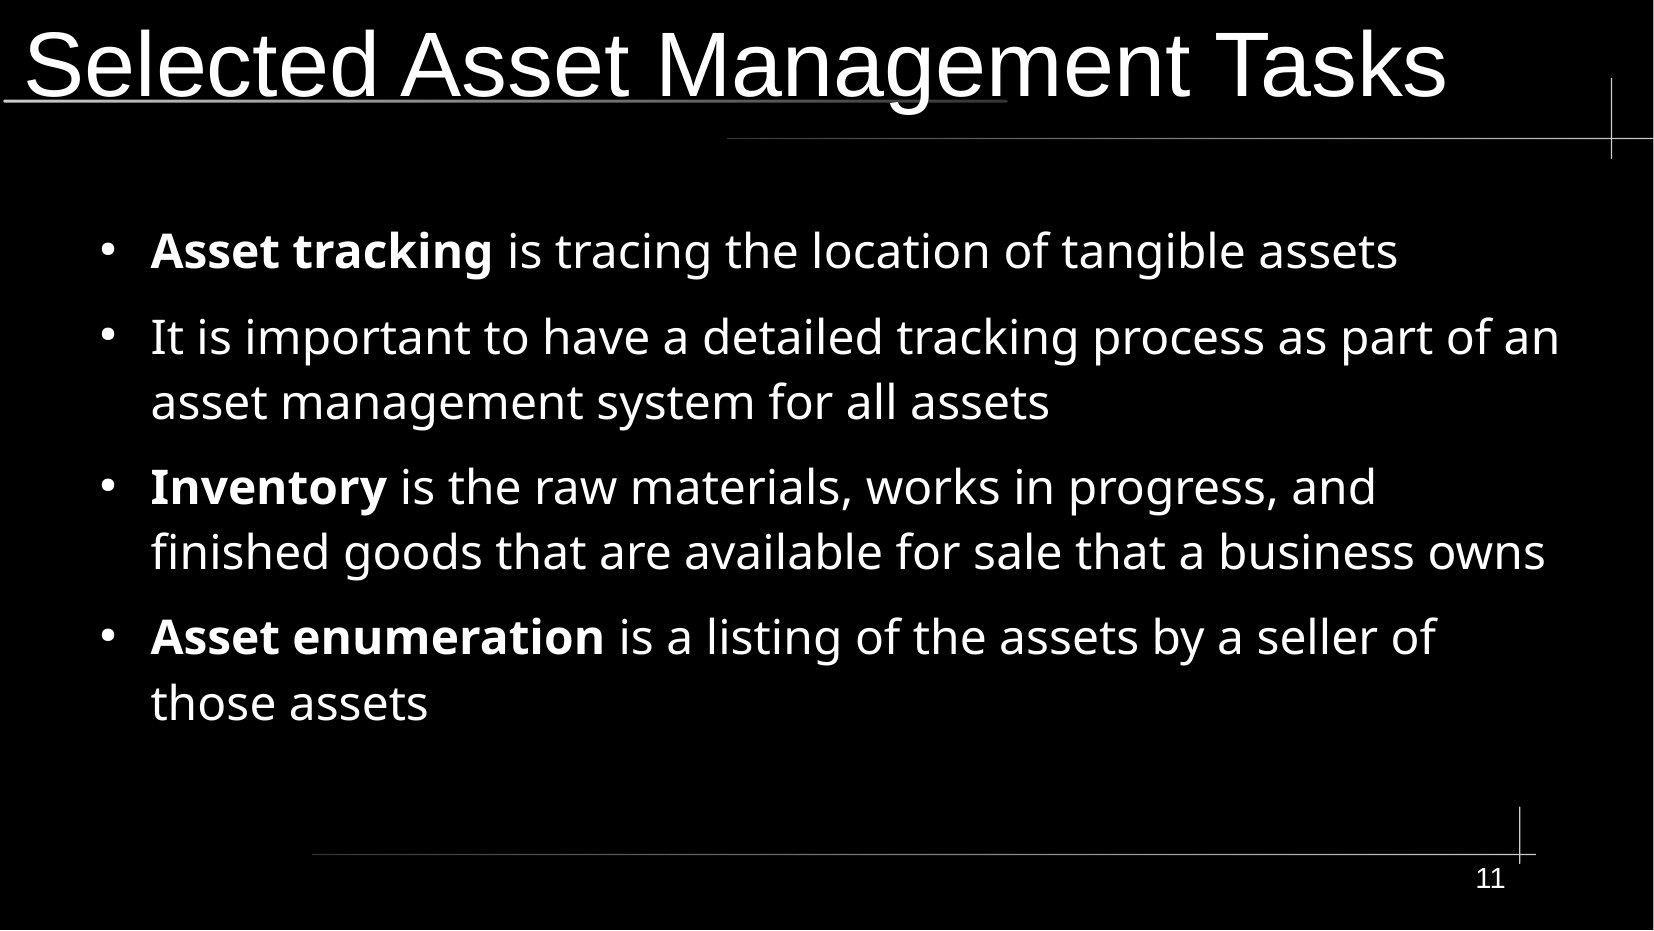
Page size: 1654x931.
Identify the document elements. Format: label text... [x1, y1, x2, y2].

list Asset tracking is tracing the location of tangible assets It is important to have a detailed tracking process as part of an asset management system for all assets Inventory is the raw materials, works in progress, and finished goods that are available for sale that a business owns Asset enumeration is a listing of the assets by a seller of those assets [82, 217, 1571, 758]
title Selected Asset Management Tasks [23, 11, 1589, 119]
